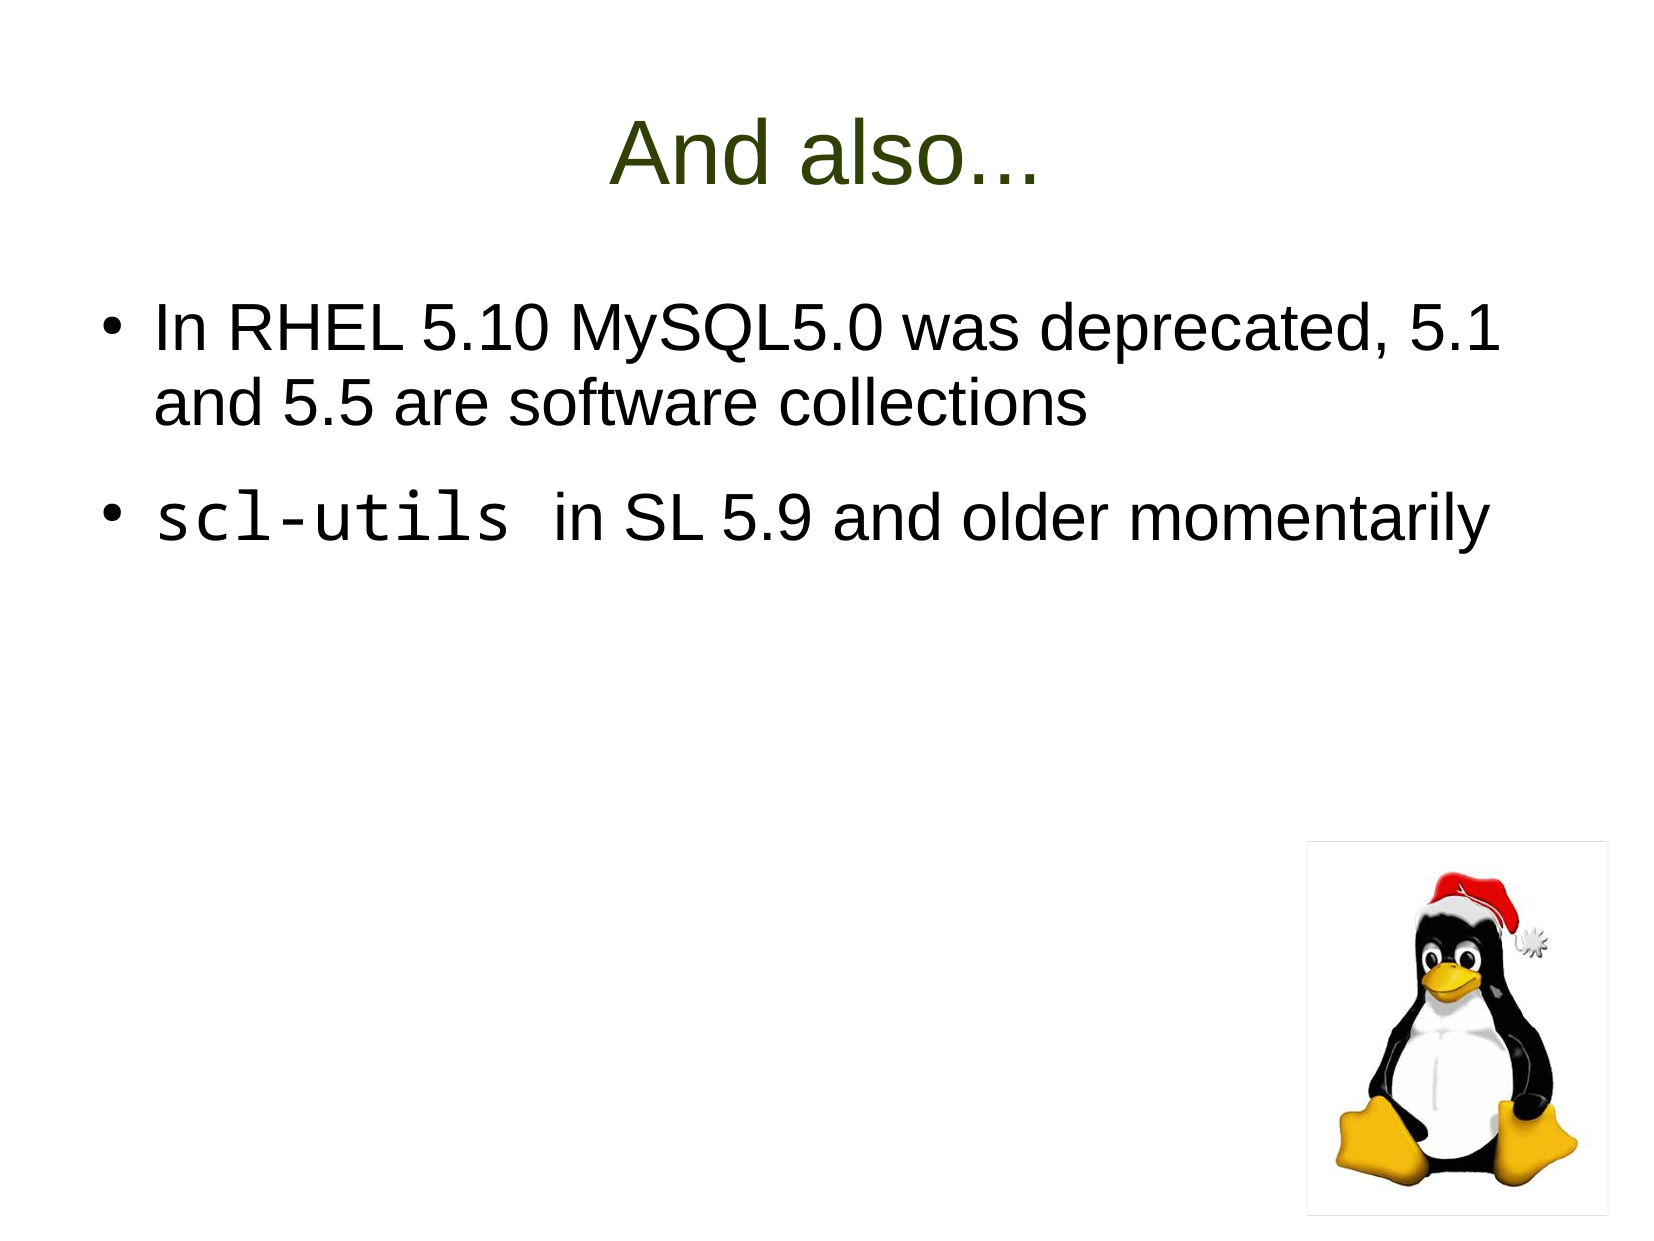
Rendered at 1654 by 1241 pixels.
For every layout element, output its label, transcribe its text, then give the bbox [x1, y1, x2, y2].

list In RHEL 5.10 MySQL5.0 was deprecated, 5.1 and 5.5 are software collections scl-utils in SL 5.9 and older momentarily [82, 290, 1571, 1109]
title And also... [82, 49, 1571, 257]
picture [1260, 831, 1654, 1225]
